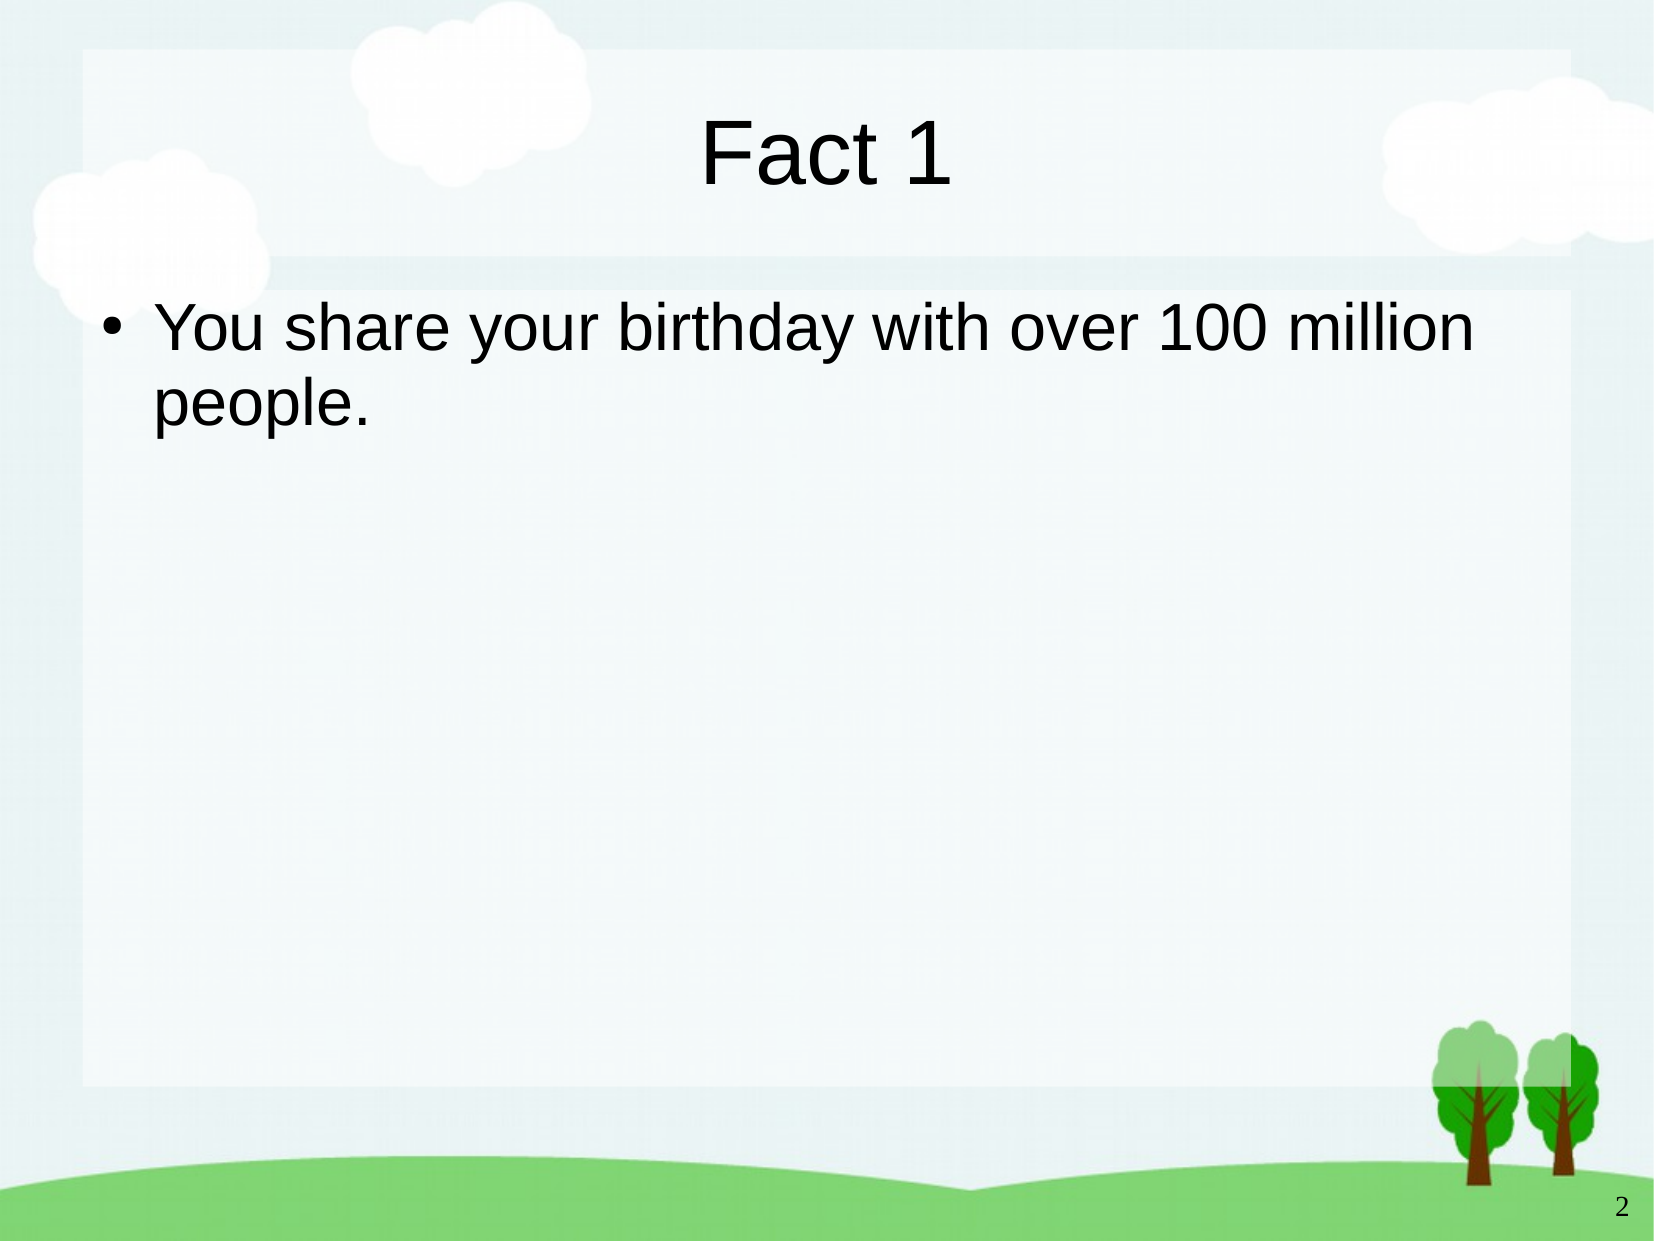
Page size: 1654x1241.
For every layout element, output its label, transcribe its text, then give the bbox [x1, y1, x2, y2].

list You share your birthday with over 100 million people. [82, 290, 1571, 1087]
picture [0, 0, 1654, 1241]
title Fact 1 [82, 49, 1571, 257]
